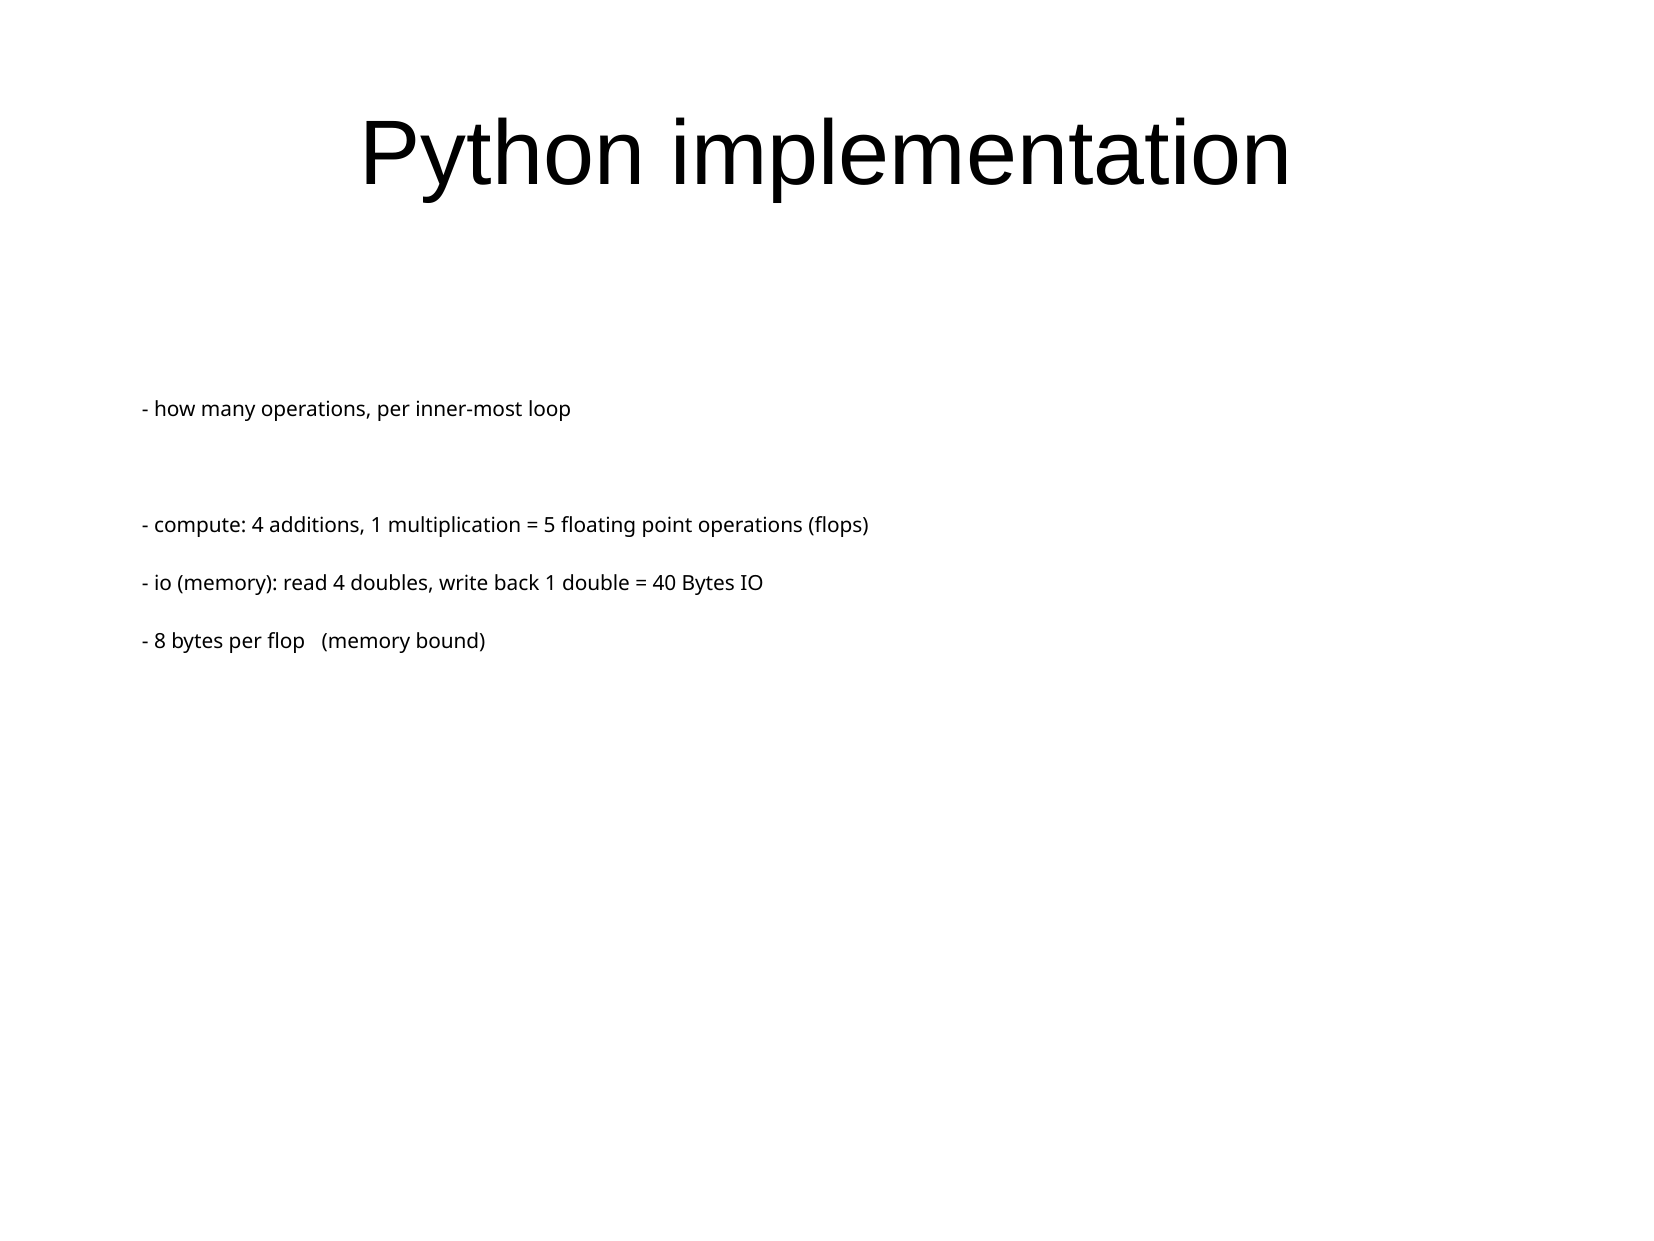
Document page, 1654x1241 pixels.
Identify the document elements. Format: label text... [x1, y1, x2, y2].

text_box [82, 290, 1571, 1010]
title Python implementation [82, 49, 1571, 257]
